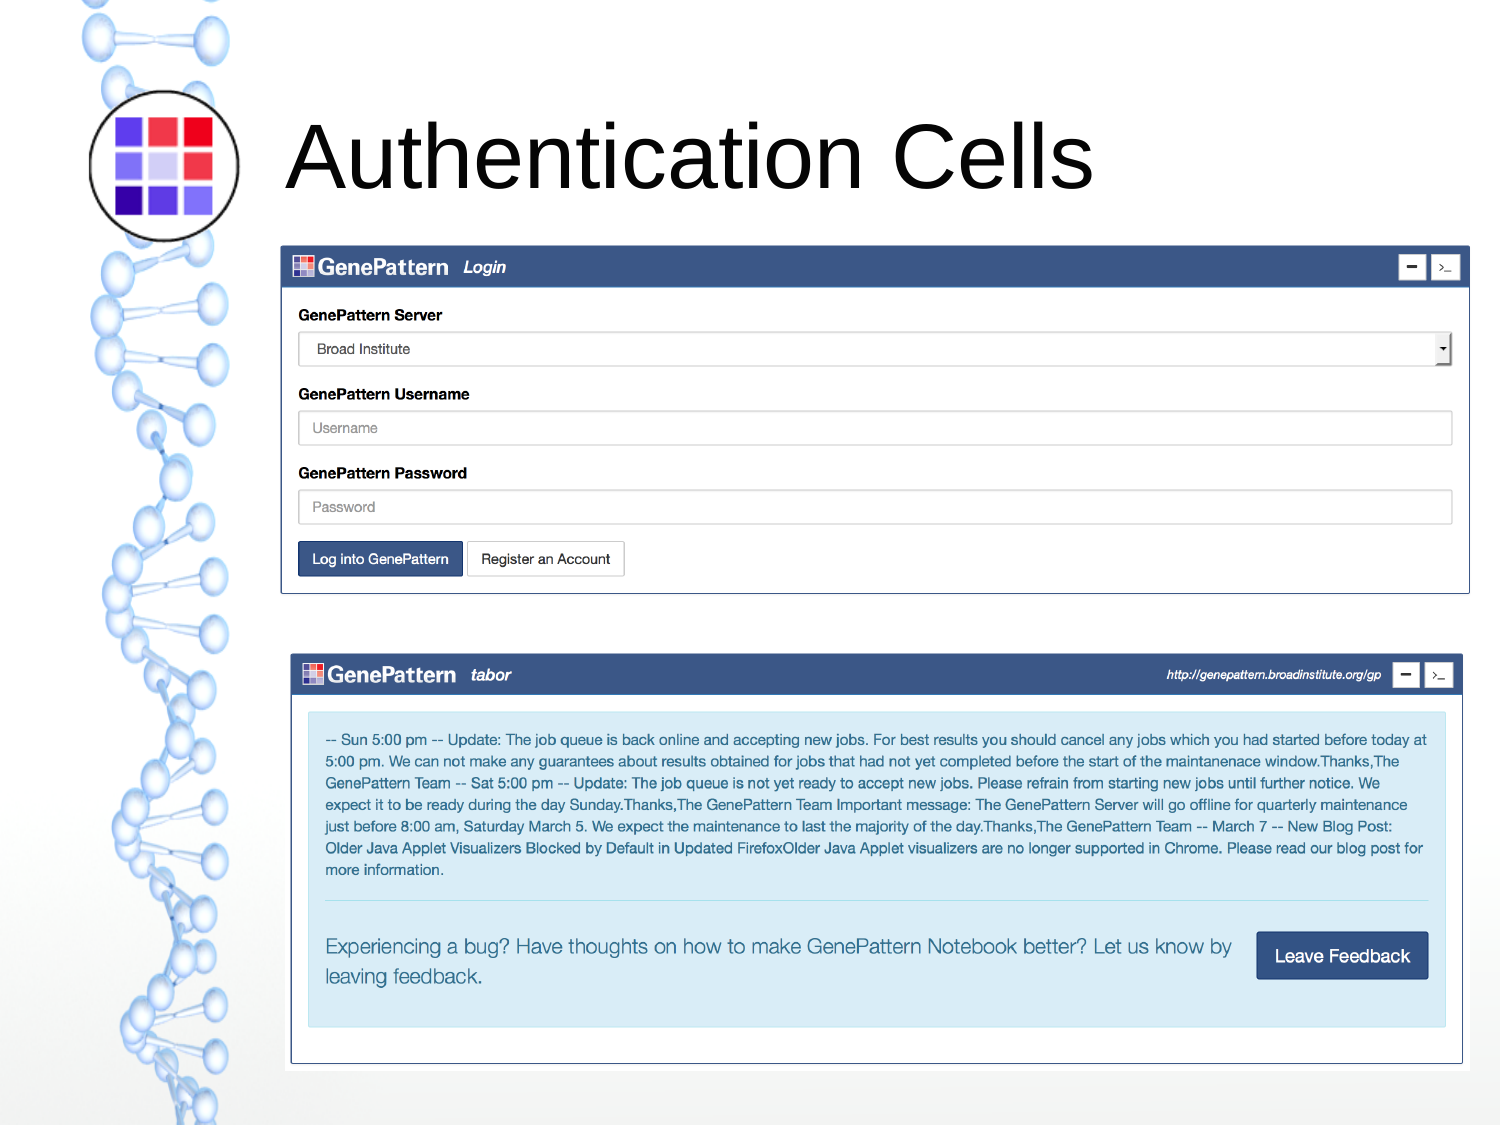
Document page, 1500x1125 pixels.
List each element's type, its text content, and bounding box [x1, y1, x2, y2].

picture [0, 0, 1500, 1125]
title Authentication Cells [285, 36, 1426, 239]
